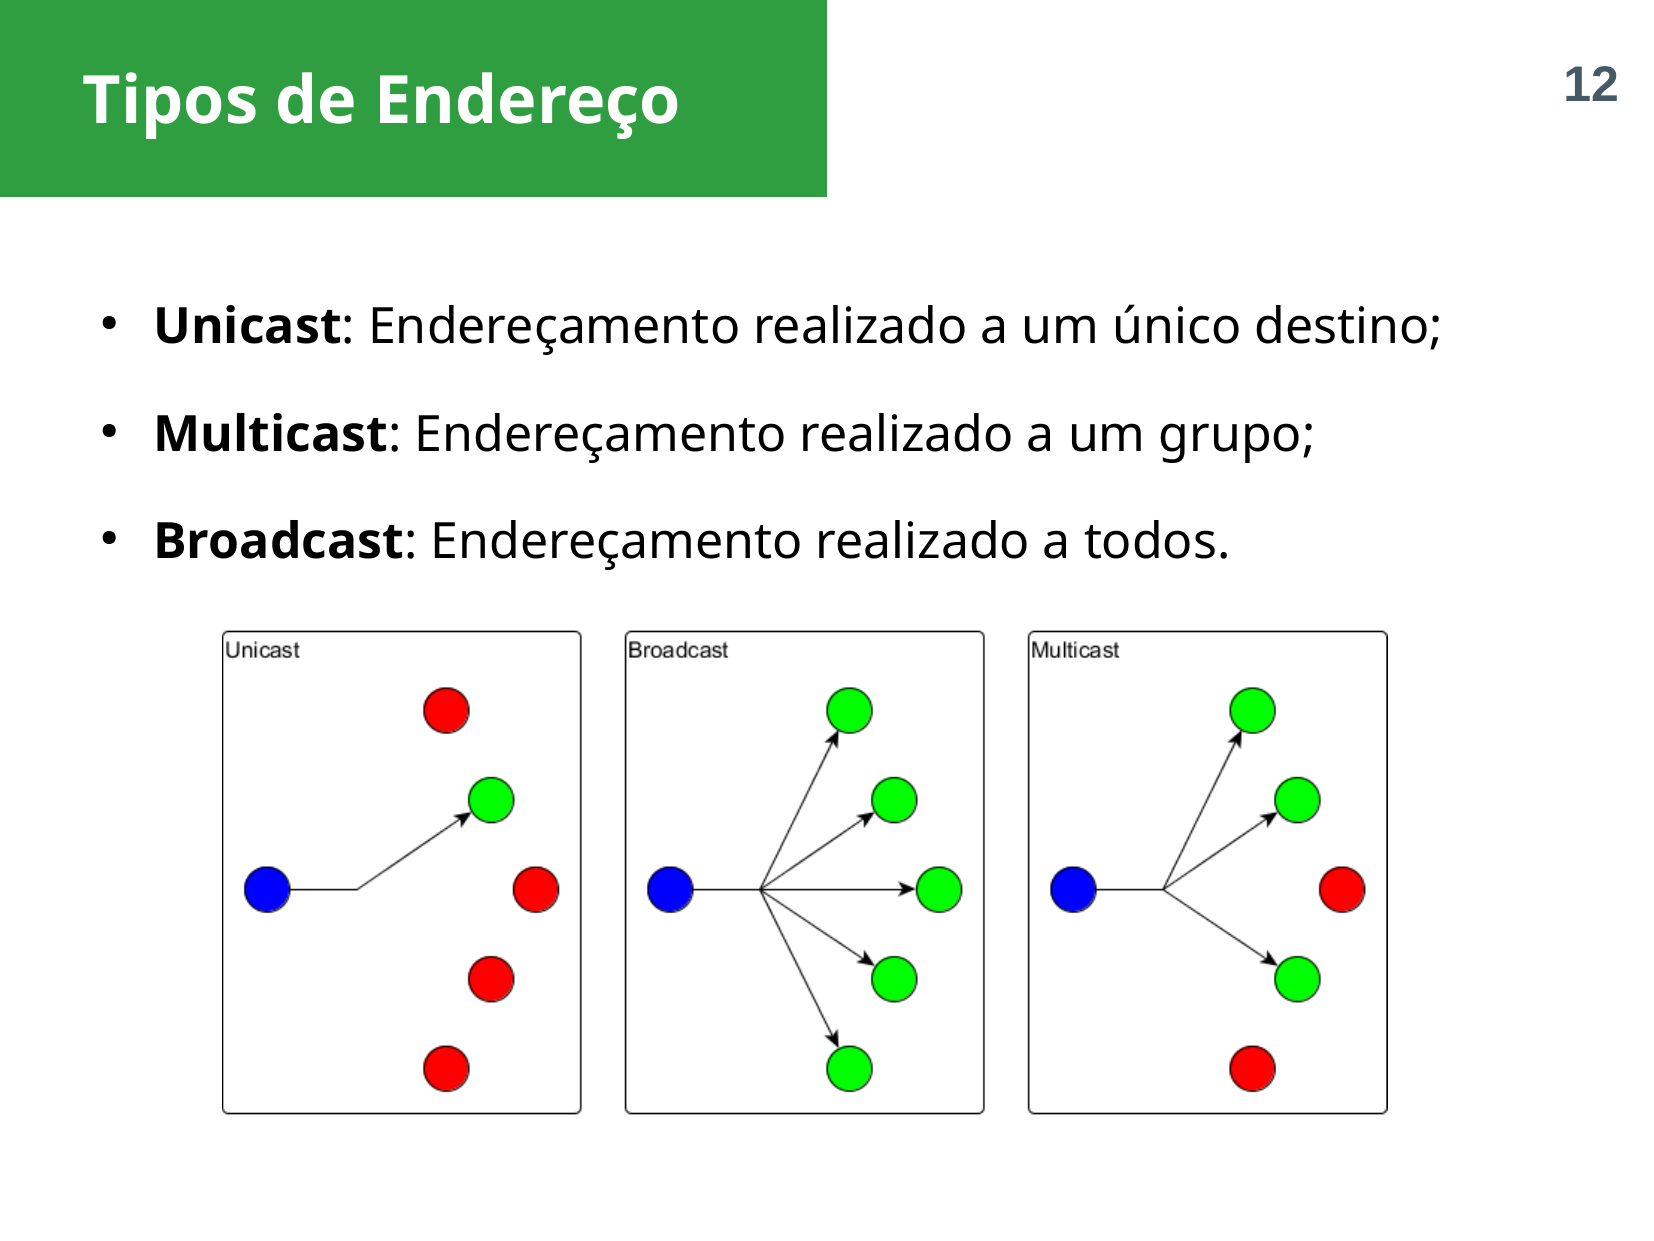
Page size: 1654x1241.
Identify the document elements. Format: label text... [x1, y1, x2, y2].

title Tipos de Endereço [82, 0, 1152, 202]
list Unicast: Endereçamento realizado a um único destino; Multicast: Endereçamento realizado a um grupo; Broadcast: Endereçamento realizado a todos. [82, 290, 1571, 1182]
picture [222, 625, 1388, 1123]
